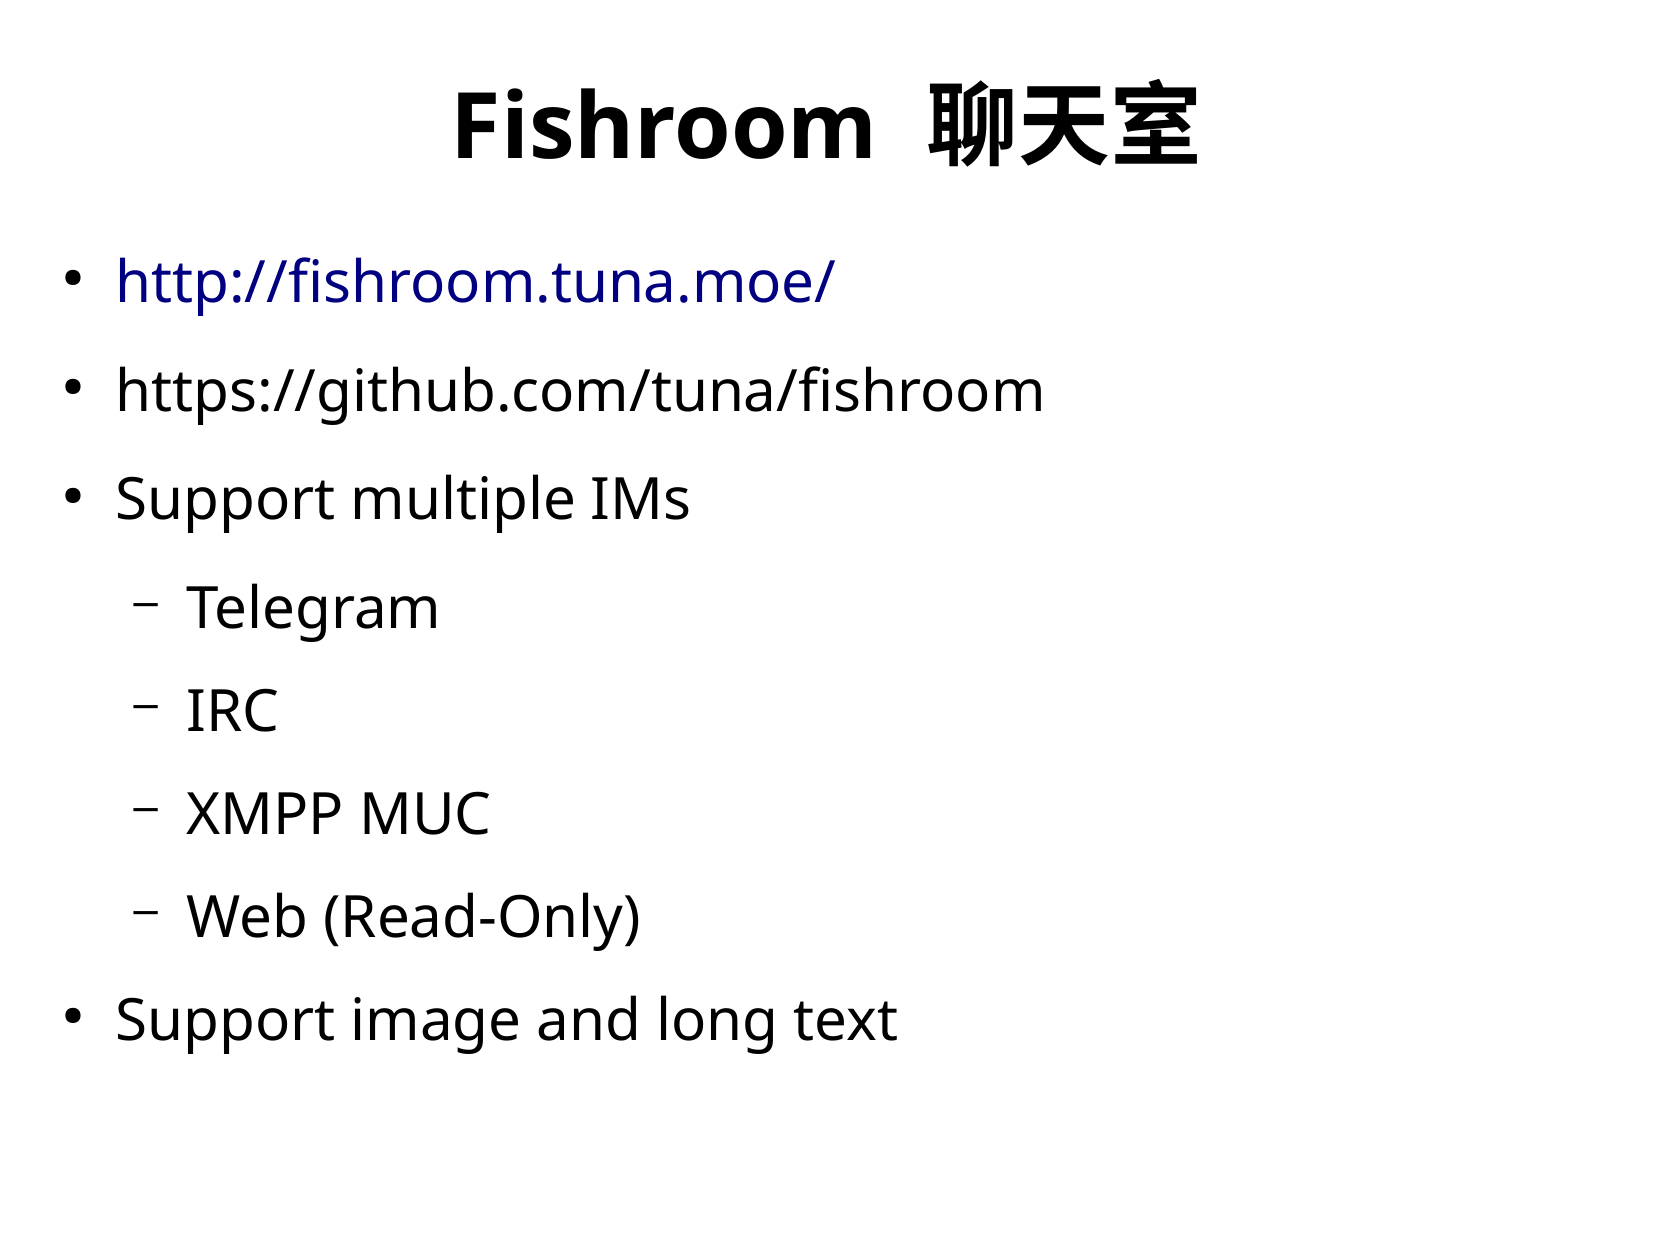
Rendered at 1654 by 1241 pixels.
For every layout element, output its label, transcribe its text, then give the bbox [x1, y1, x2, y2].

title Fishroom 聊天室 [82, 15, 1571, 223]
list http://fishroom.tuna.moe/ https://github.com/tuna/fishroom Support multiple IMs Telegram IRC XMPP MUC Web (Read-Only) Support image and long text [45, 240, 1501, 1186]
